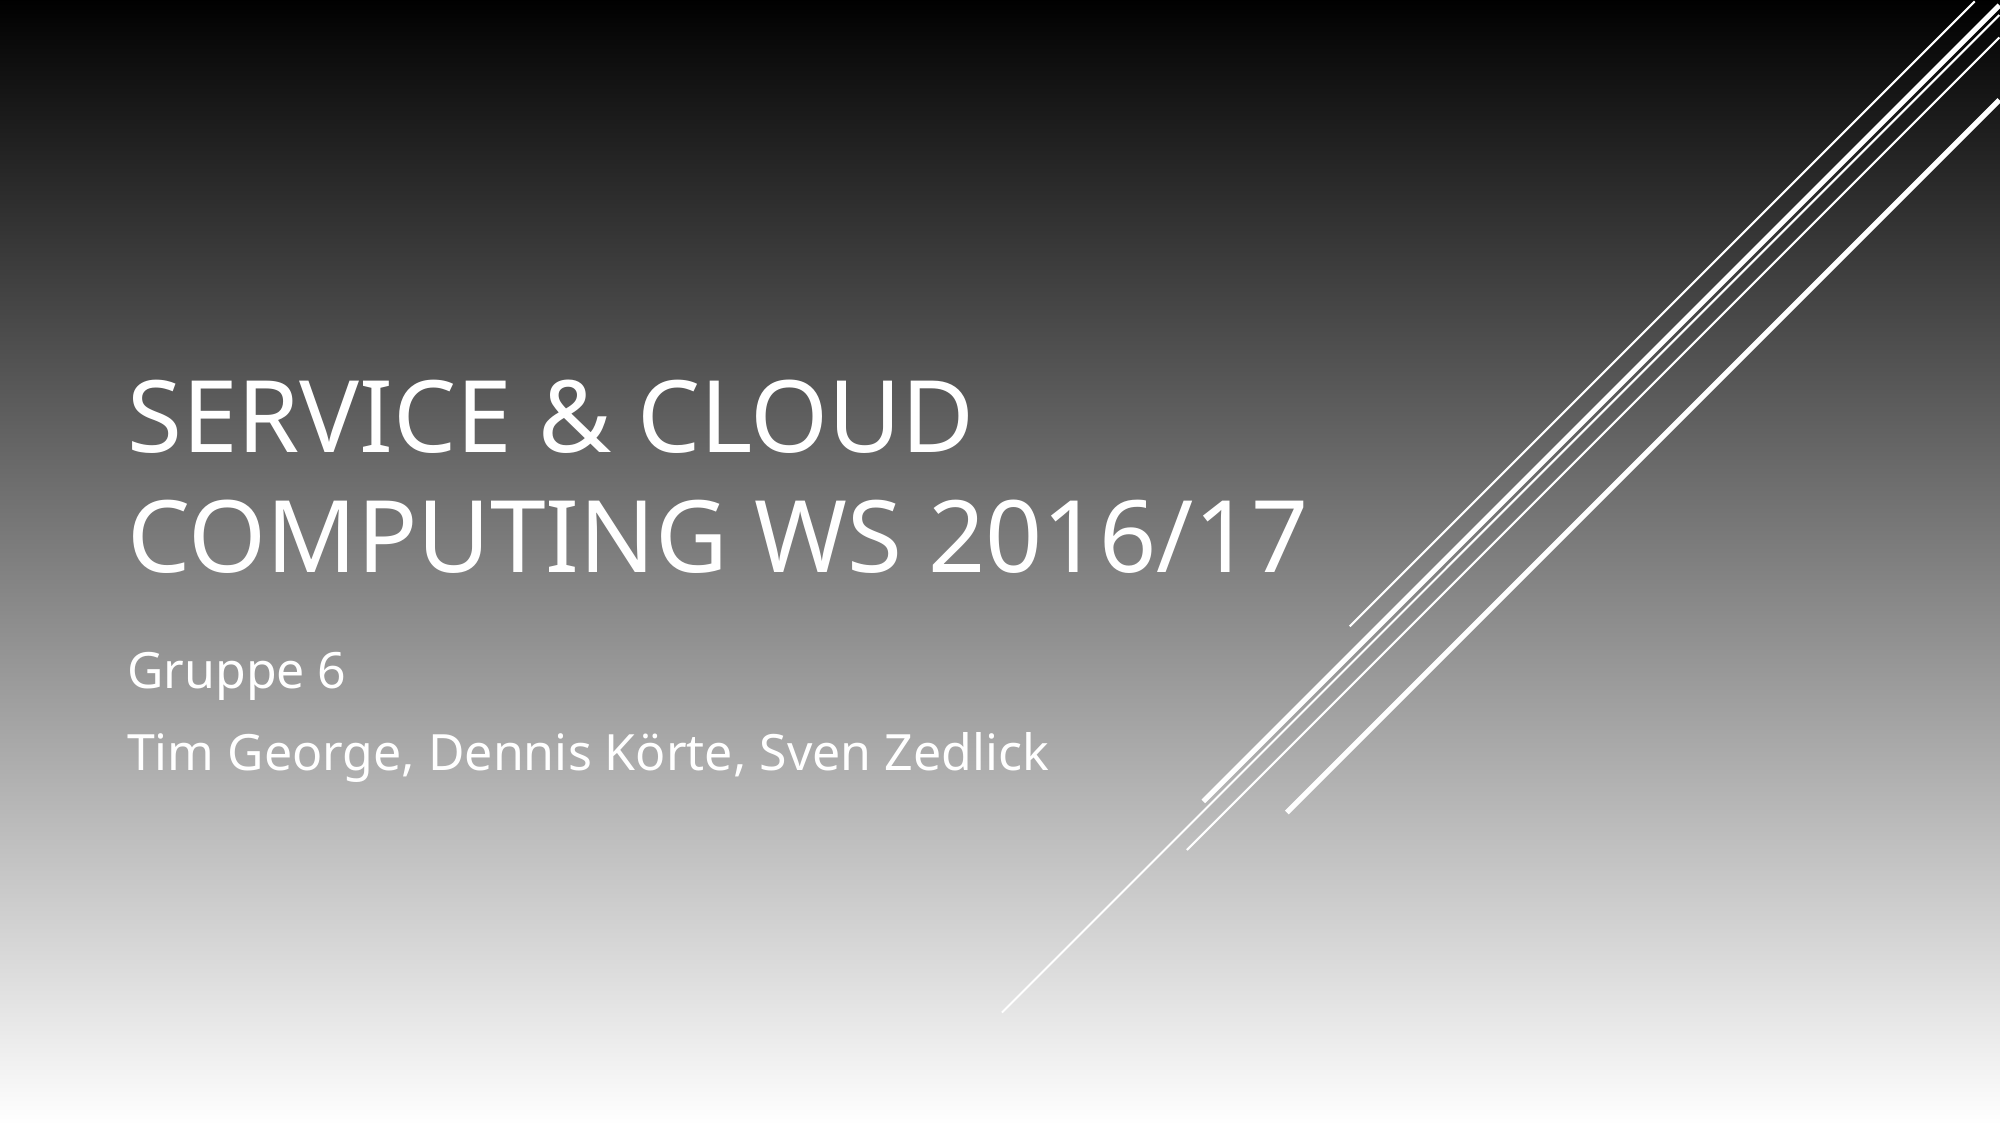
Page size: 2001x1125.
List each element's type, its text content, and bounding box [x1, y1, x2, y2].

title Service & Cloud Computing WS 2016/17 [112, 112, 1425, 600]
subtitle Gruppe 6 Tim George, Dennis Körte, Sven Zedlick [112, 630, 1163, 950]
